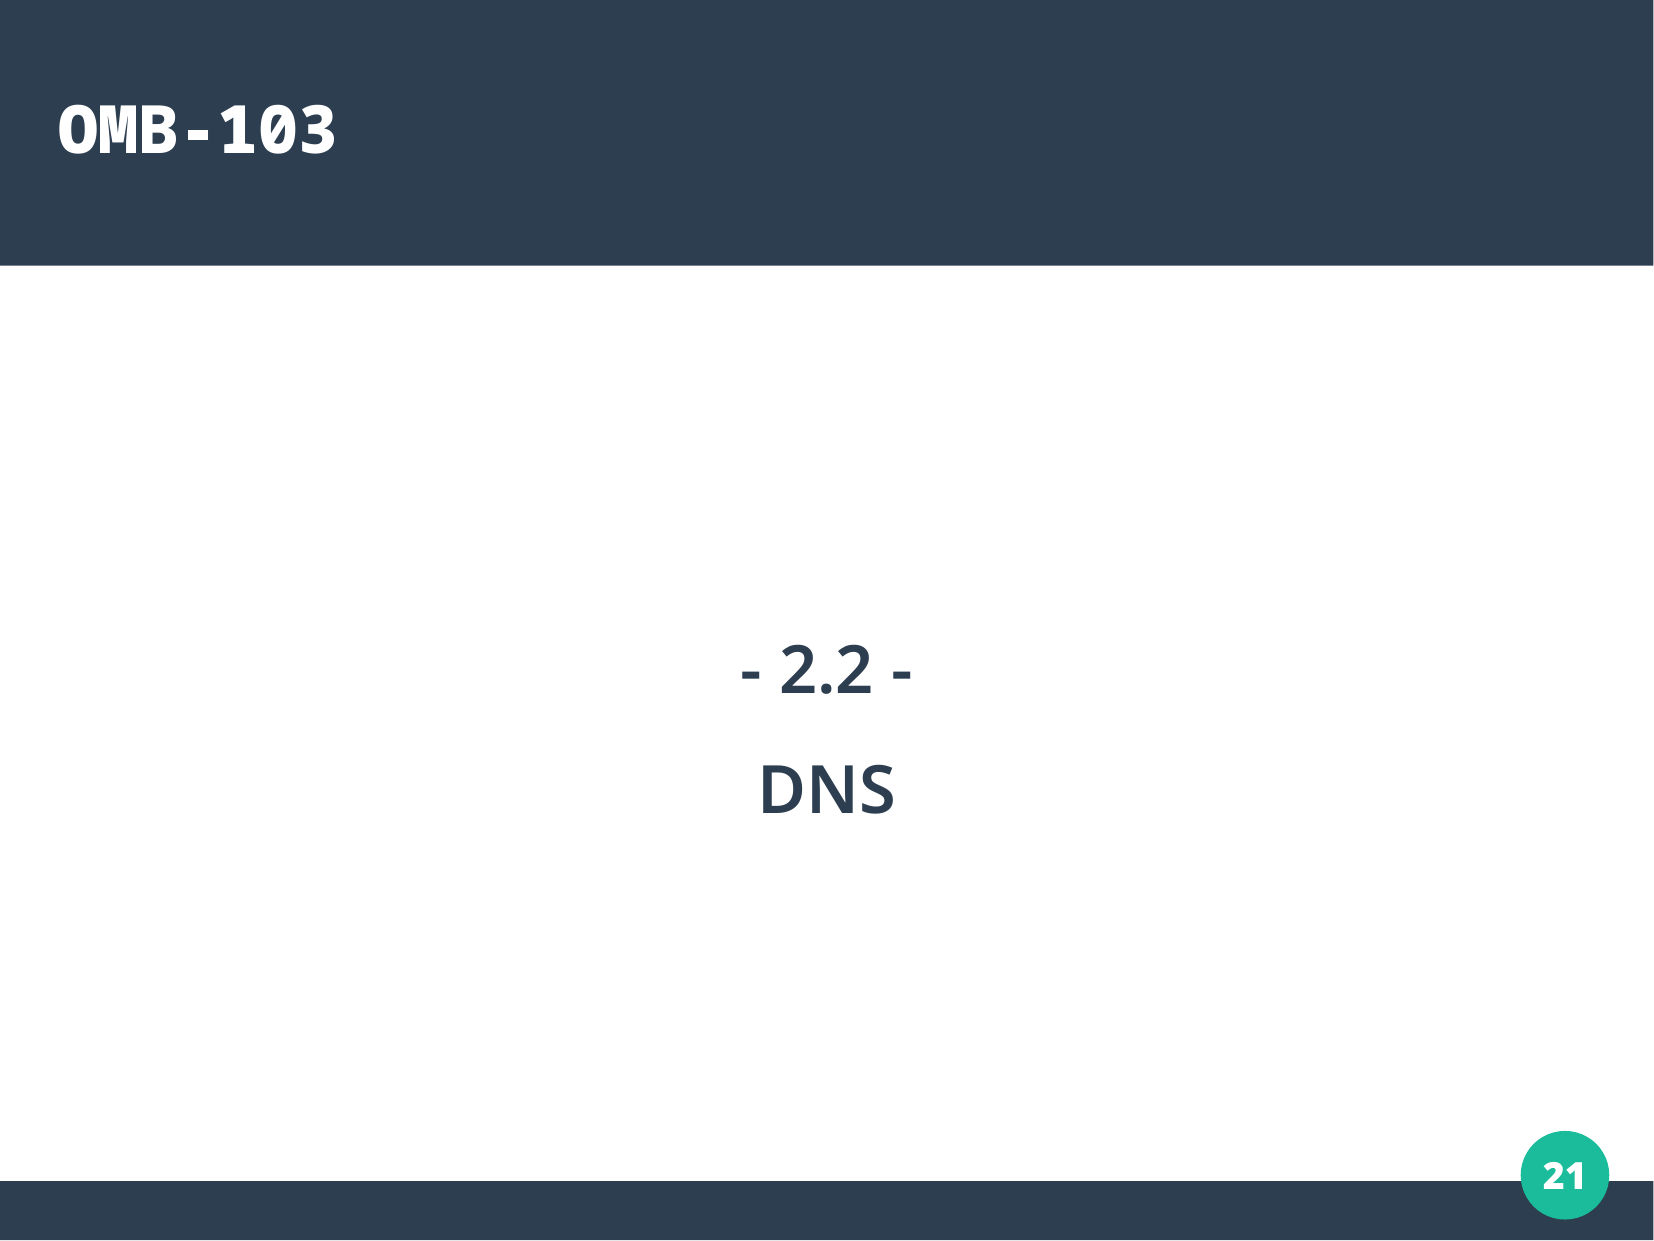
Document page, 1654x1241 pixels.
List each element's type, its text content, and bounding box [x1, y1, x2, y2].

title OMB-103 [59, 49, 1595, 207]
list - 2.2 - DNS [0, 270, 1654, 1186]
